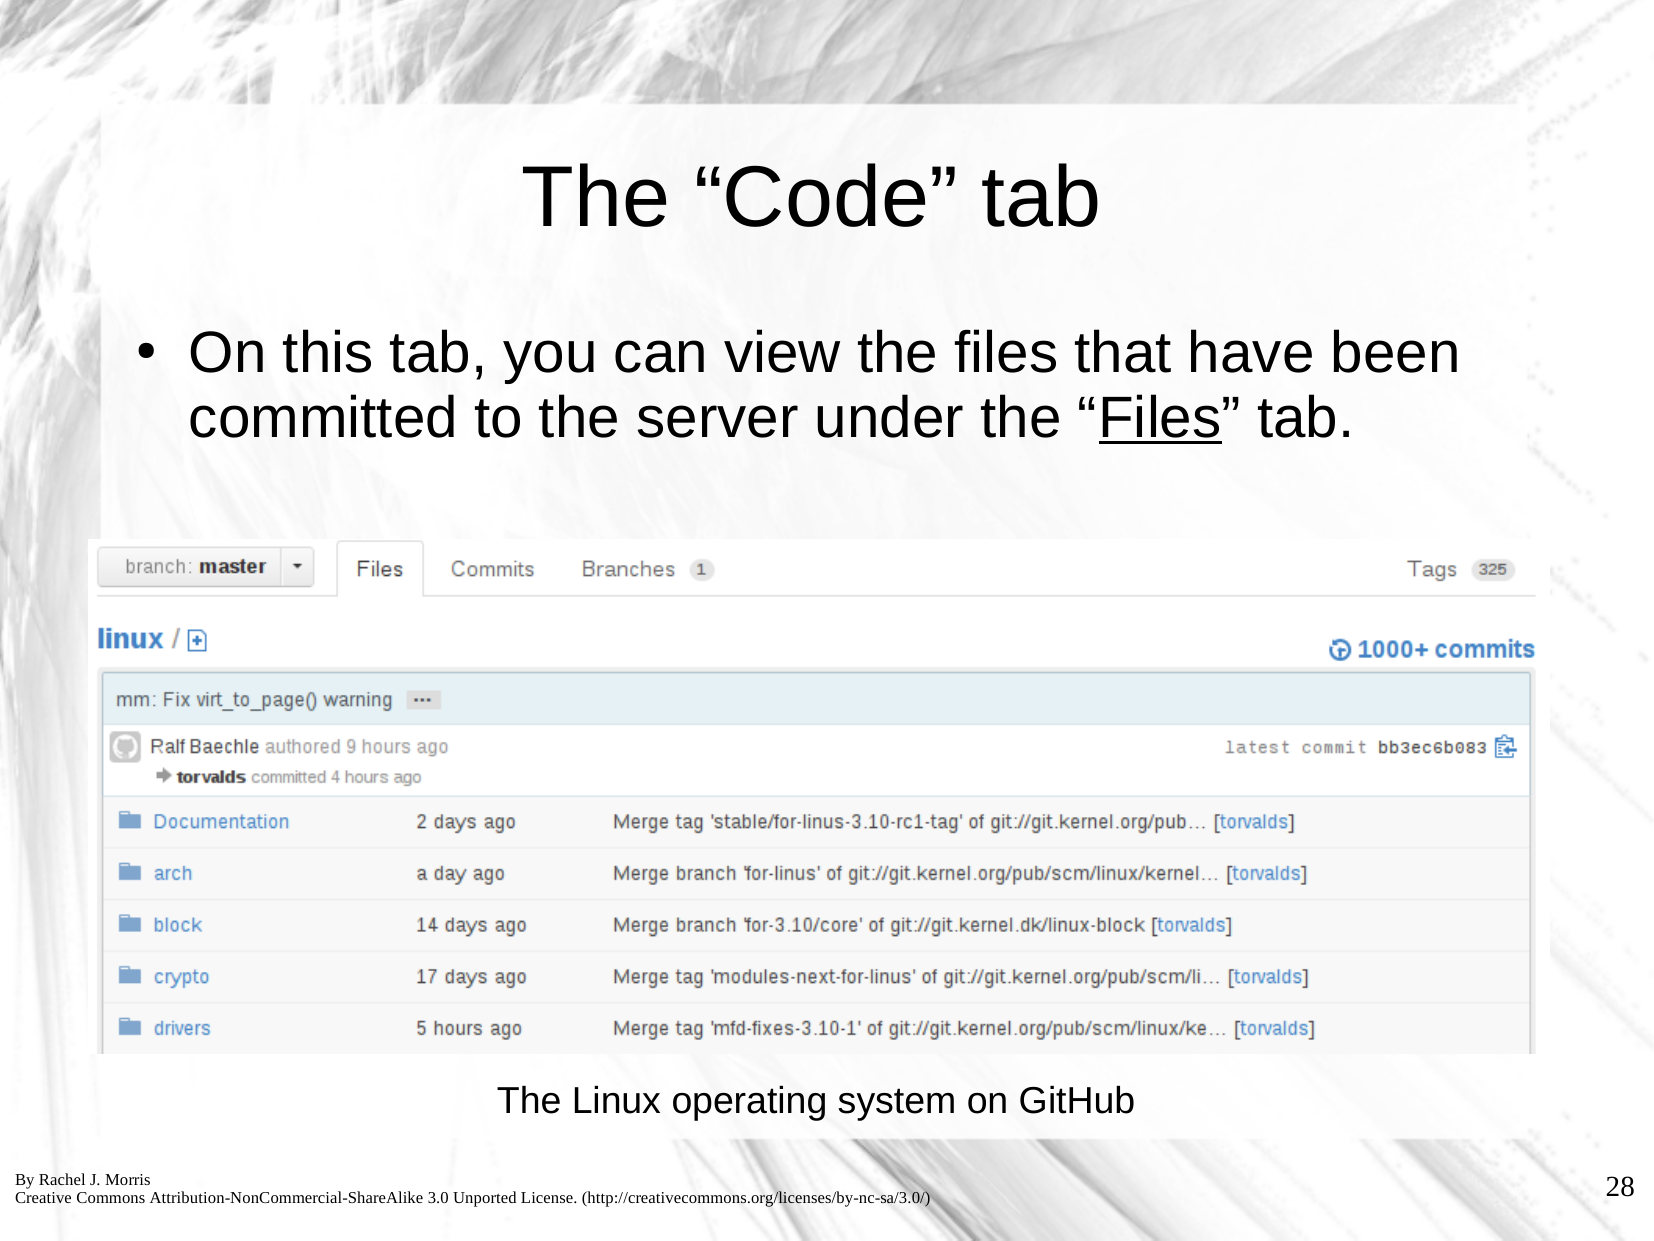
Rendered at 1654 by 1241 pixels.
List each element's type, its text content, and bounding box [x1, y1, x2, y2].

list On this tab, you can view the files that have been committed to the server under the “Files” tab. [118, 319, 1495, 539]
text_box The Linux operating system on GitHub [96, 1072, 1536, 1129]
picture [0, 0, 1654, 1241]
title The “Code” tab [118, 112, 1506, 281]
